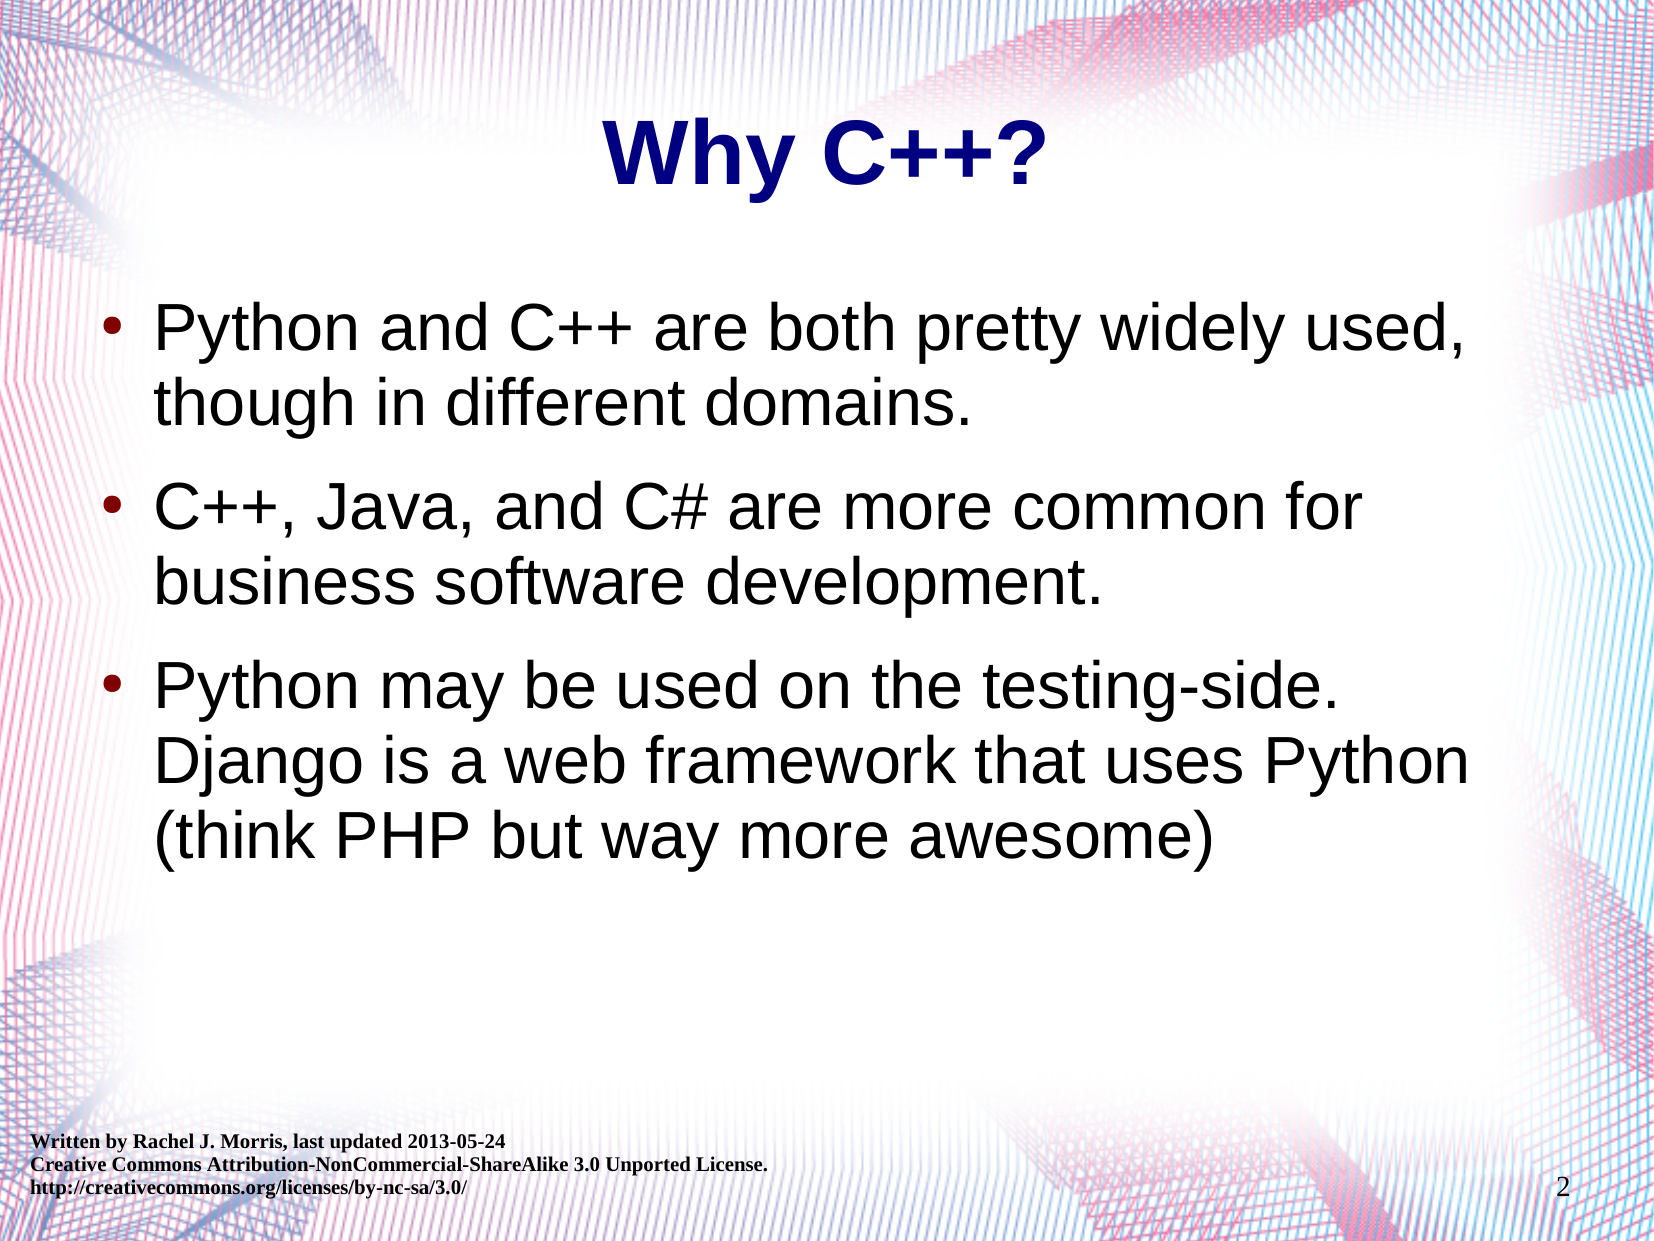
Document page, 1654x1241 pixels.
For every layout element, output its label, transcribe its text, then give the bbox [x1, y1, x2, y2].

picture [0, 0, 1654, 1241]
list Python and C++ are both pretty widely used, though in different domains. C++, Java, and C# are more common for business software development. Python may be used on the testing-side. Django is a web framework that uses Python (think PHP but way more awesome) [82, 290, 1571, 1010]
title Why C++? [82, 49, 1571, 257]
